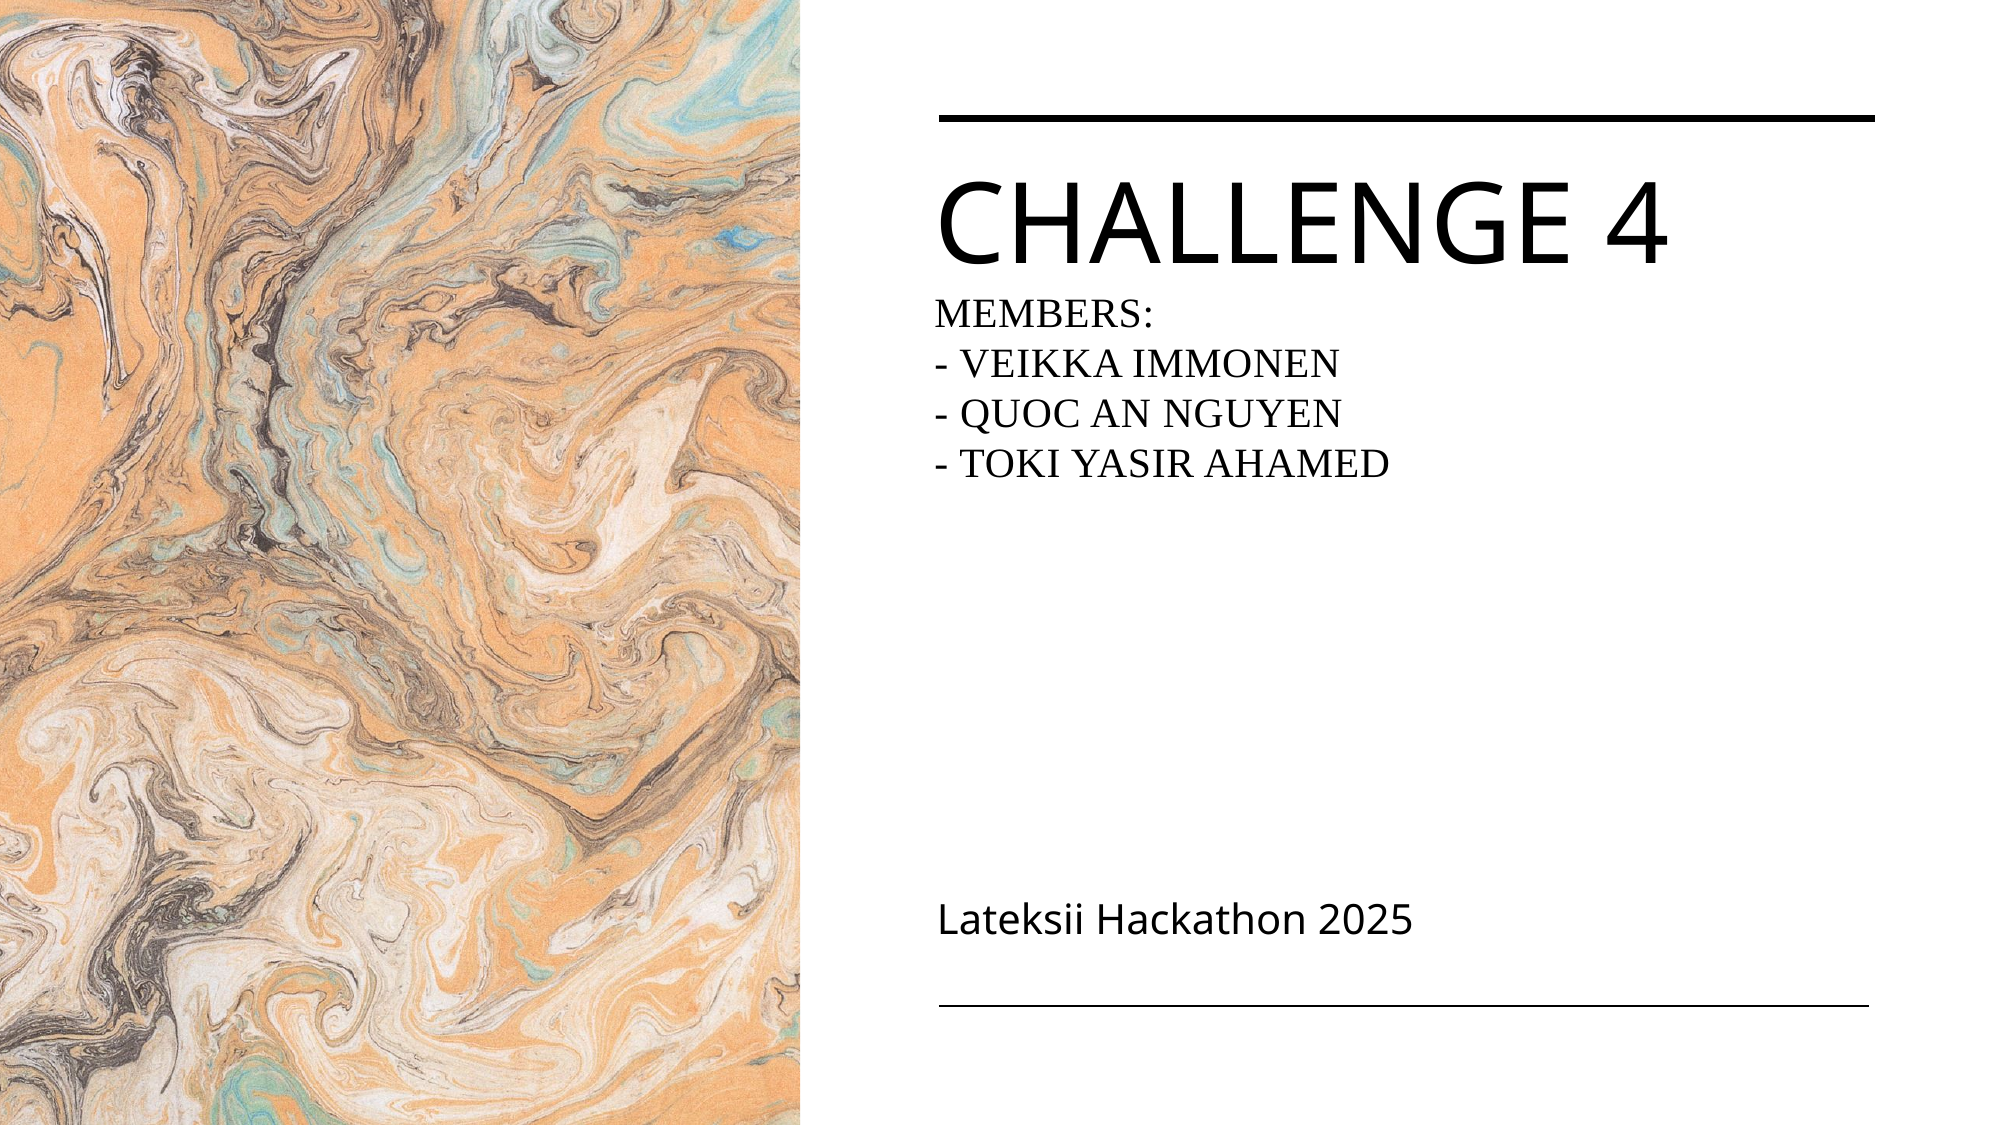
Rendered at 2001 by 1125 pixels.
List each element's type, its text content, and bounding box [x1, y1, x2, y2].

picture [0, 0, 801, 1125]
subtitle Lateksii Hackathon 2025 [921, 785, 1795, 950]
text_box [801, 0, 2000, 1125]
title Challenge 4 members: - Veikka Immonen - Quoc an Nguyen - Toki Yasir ahamed [919, 143, 1876, 779]
